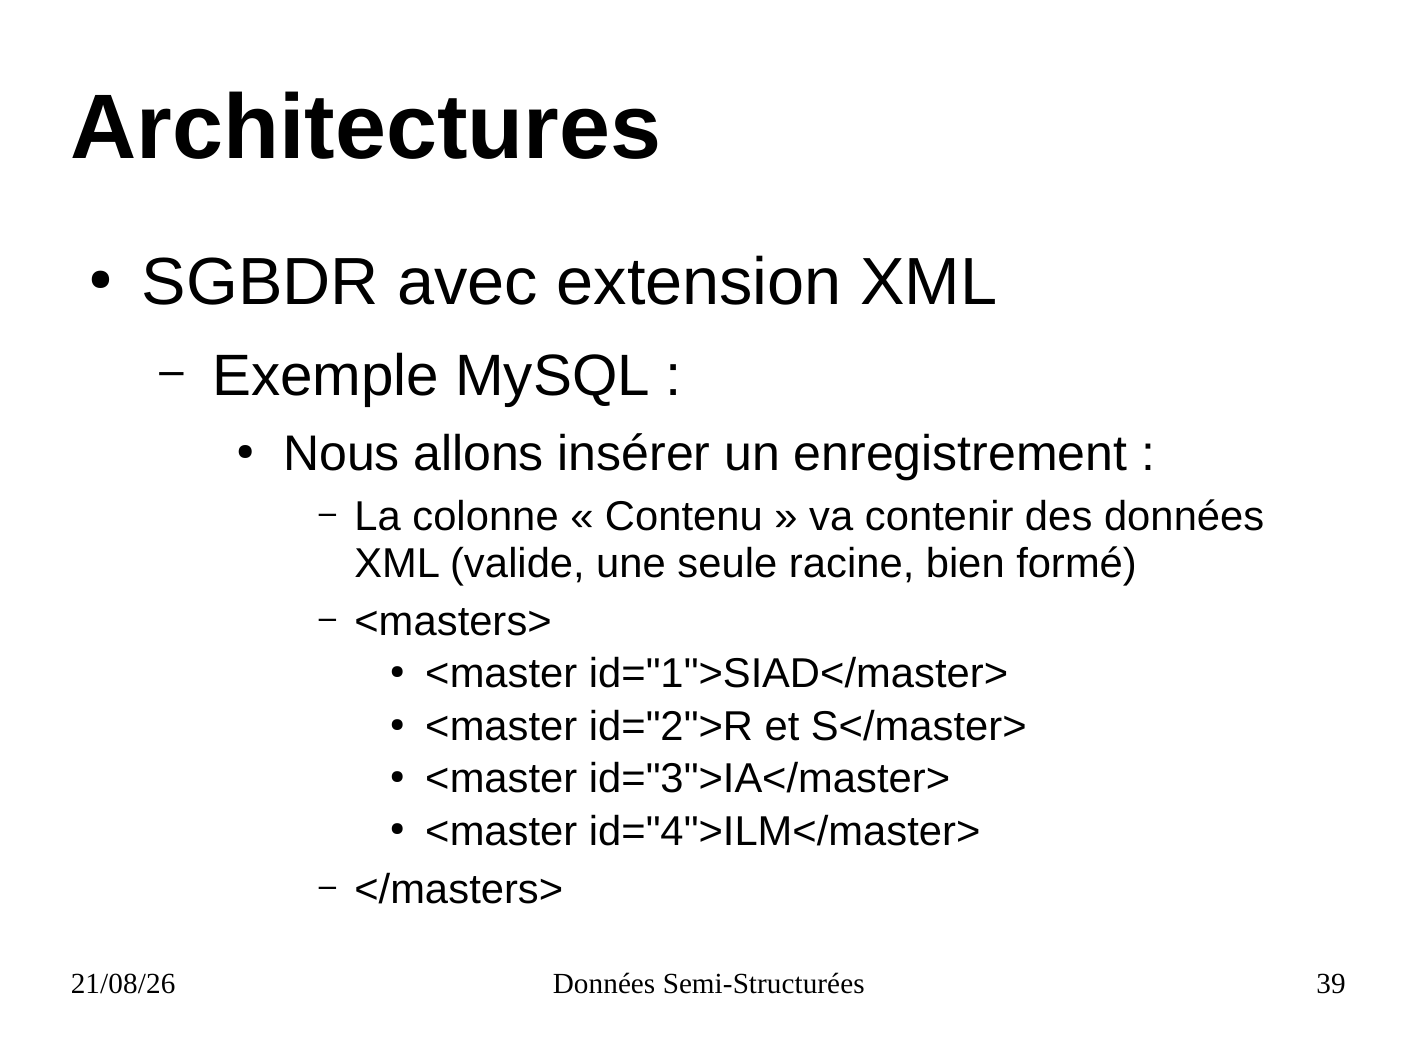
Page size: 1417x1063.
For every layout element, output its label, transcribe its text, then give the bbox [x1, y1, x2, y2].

title Architectures [70, 42, 1346, 212]
list SGBDR avec extension XML Exemple MySQL : Nous allons insérer un enregistrement : La colonne « Contenu » va contenir des données XML (valide, une seule racine, bien formé) <masters> <master id="1">SIAD</master> <master id="2">R et S</master> <master id="3">IA</master> <master id="4">ILM</master> </masters> [70, 244, 1346, 925]
